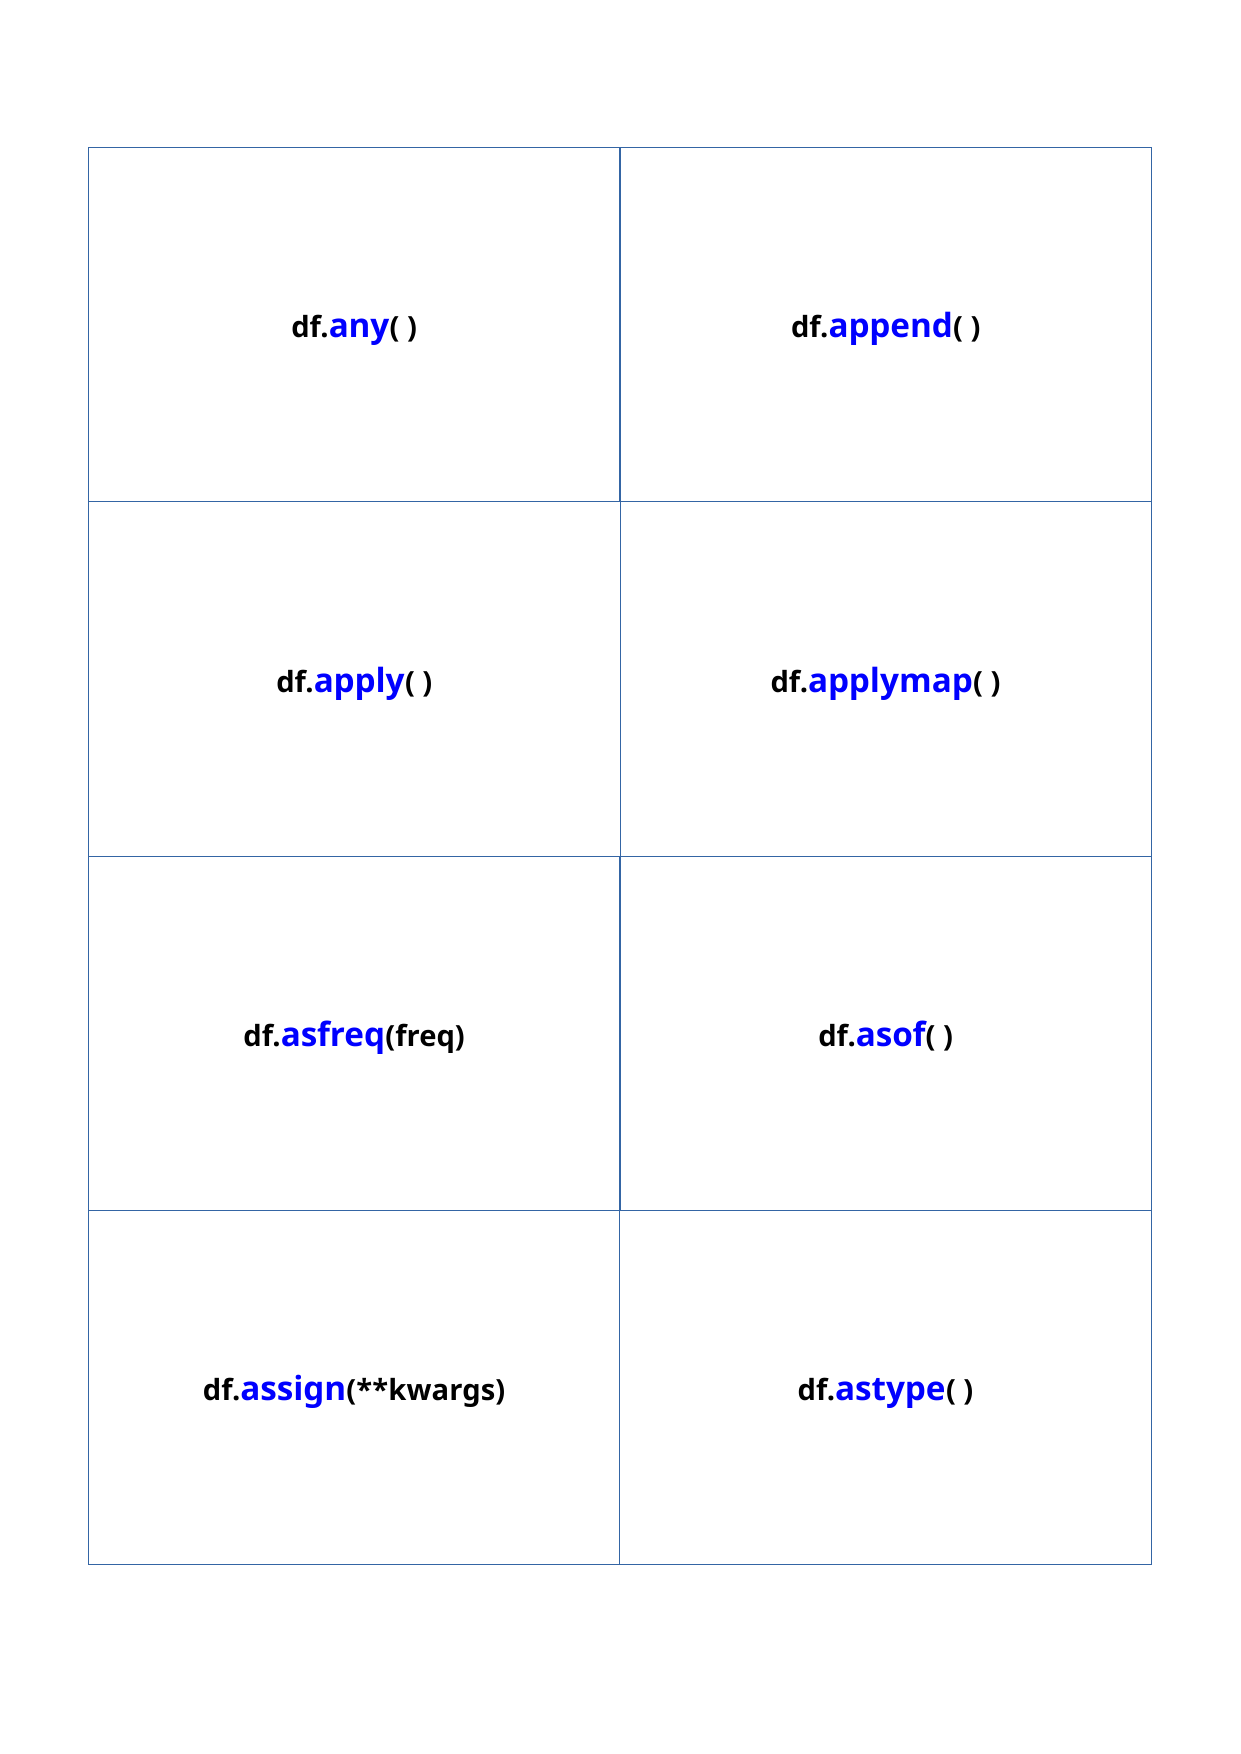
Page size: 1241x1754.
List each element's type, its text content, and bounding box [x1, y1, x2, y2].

text_box df.asfreq(freq) [88, 856, 620, 1210]
text_box df.astype( ) [619, 1210, 1152, 1565]
text_box df.append( ) [620, 147, 1152, 501]
text_box df.apply( ) [88, 501, 620, 856]
text_box df.applymap( ) [620, 501, 1152, 856]
text_box df.any( ) [88, 147, 620, 501]
text_box df.assign(**kwargs) [88, 1210, 619, 1565]
text_box df.asof( ) [620, 856, 1152, 1210]
